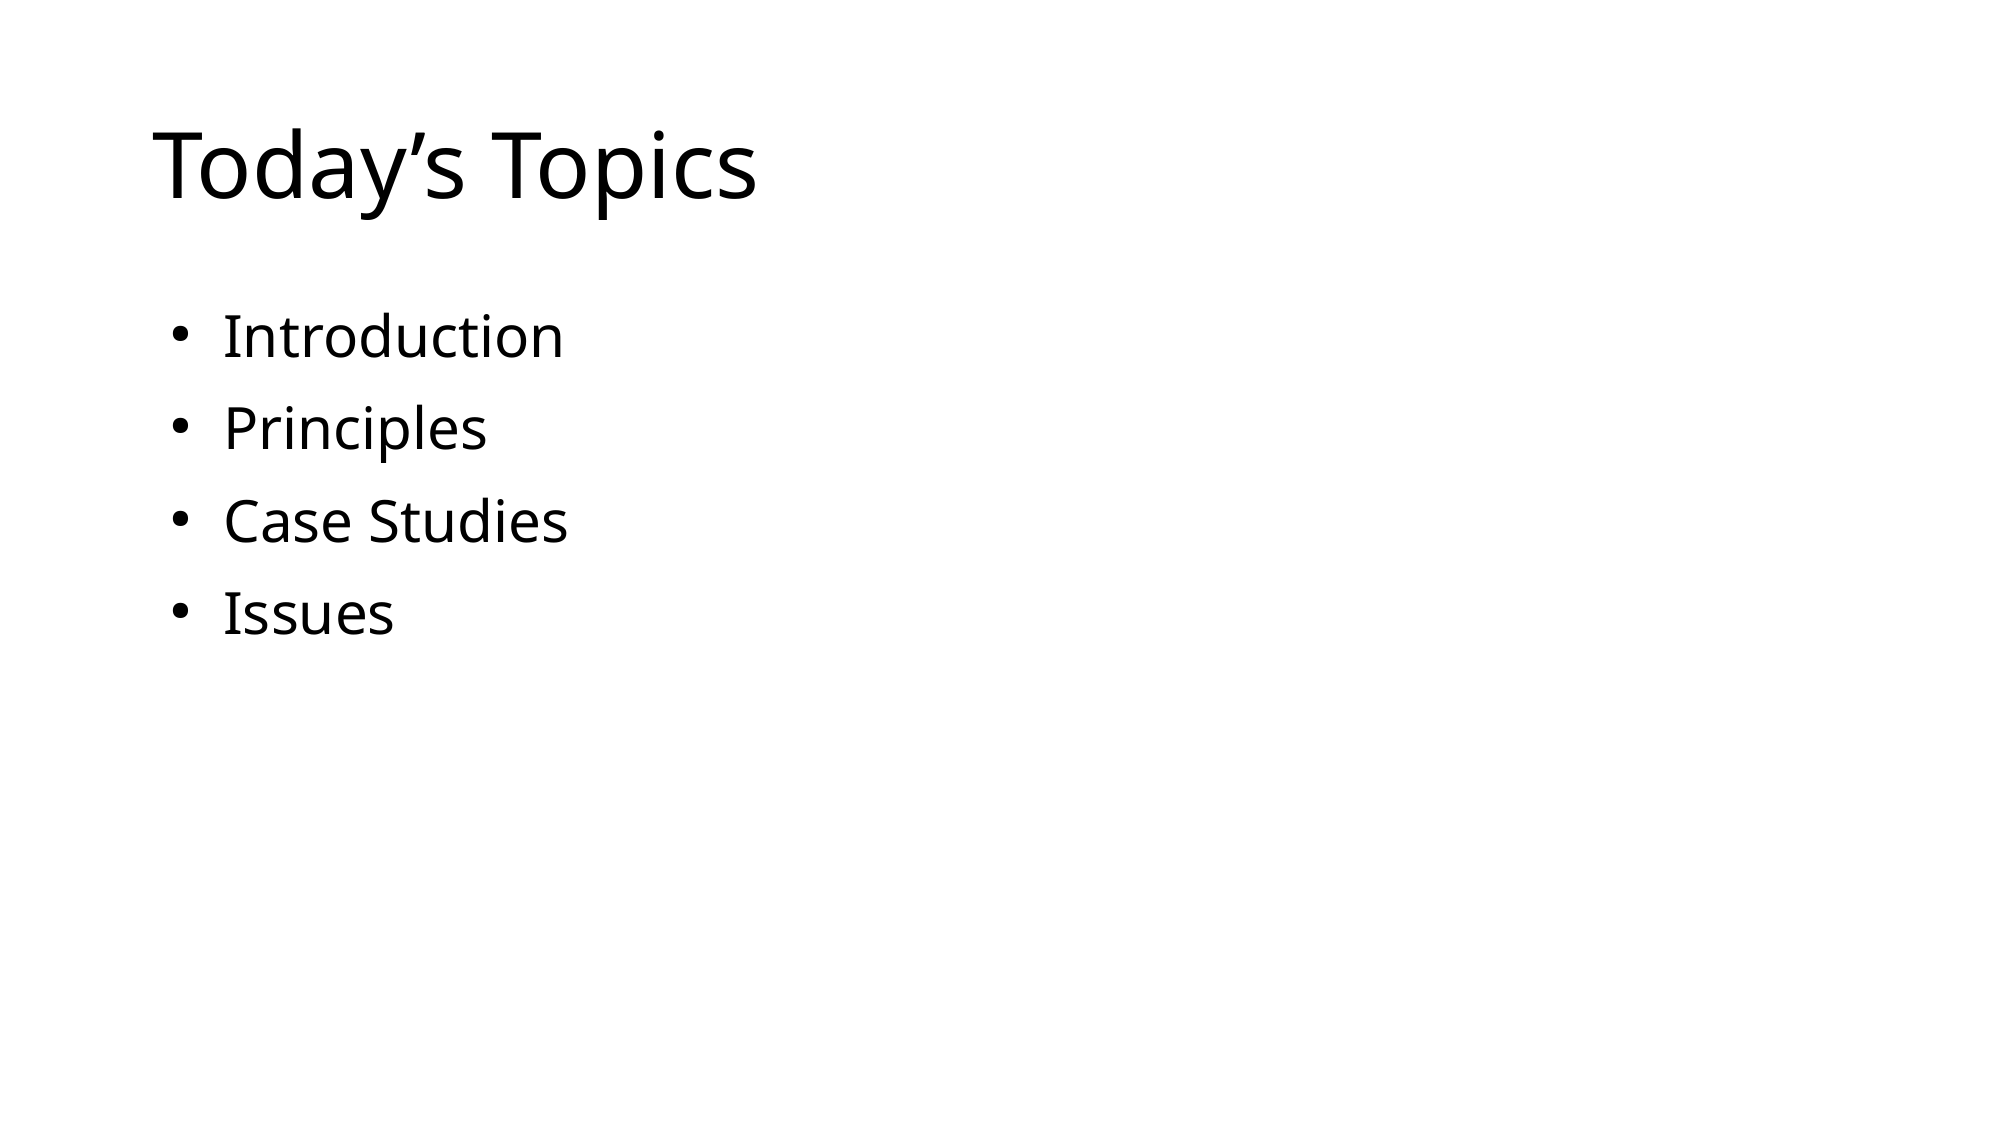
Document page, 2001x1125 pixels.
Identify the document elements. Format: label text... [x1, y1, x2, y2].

list Introduction Principles Case Studies Issues [137, 299, 1863, 1014]
title Today’s Topics [137, 59, 1863, 278]
